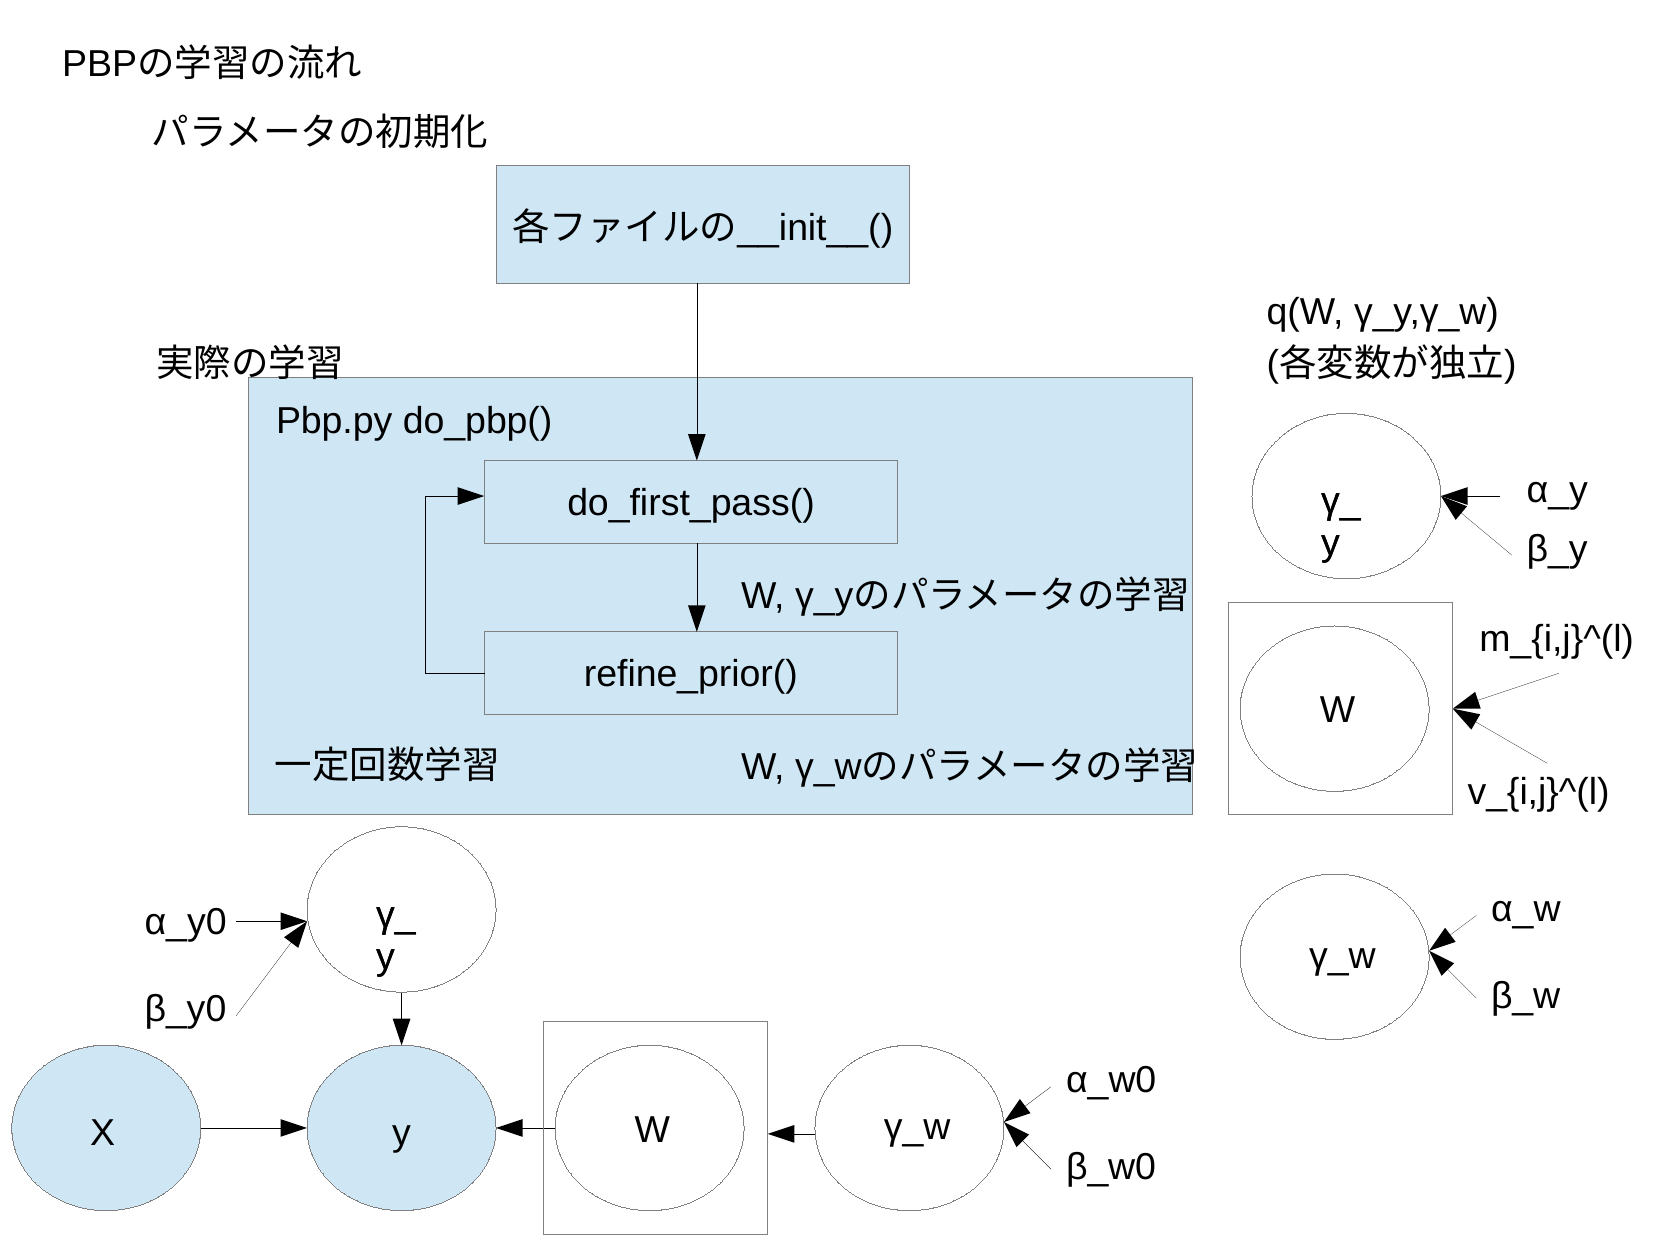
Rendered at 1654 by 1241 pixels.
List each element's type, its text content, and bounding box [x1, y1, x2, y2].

text_box 一定回数学習 [259, 727, 515, 780]
text_box α_w [1476, 879, 1619, 939]
text_box X [75, 1104, 130, 1162]
text_box [307, 1045, 497, 1211]
text_box refine_prior() [484, 631, 898, 715]
text_box α_w0 [1051, 1051, 1193, 1111]
text_box [11, 1045, 201, 1211]
text_box γ_y [361, 885, 449, 945]
text_box β_y [1511, 519, 1642, 579]
text_box W, γ_yのパラメータの学習 [726, 557, 1178, 615]
text_box Pbp.py do_pbp() [261, 391, 567, 449]
text_box α_y [1511, 460, 1630, 519]
text_box γ_w [1294, 927, 1394, 1027]
text_box β_w0 [1051, 1138, 1193, 1198]
text_box q(W, γ_y,γ_w) (各変数が独立) [1251, 283, 1536, 383]
text_box [248, 377, 1193, 815]
text_box γ_w [869, 1098, 969, 1198]
text_box PBPの学習の流れ [47, 25, 377, 83]
text_box v_{i,j}^(l) [1452, 763, 1642, 827]
text_box do_first_pass() [484, 460, 898, 544]
text_box β_y0 [129, 980, 260, 1040]
text_box パラメータの初期化 [137, 94, 477, 147]
text_box W, γ_wのパラメータの学習 [726, 728, 1186, 786]
text_box [426, 497, 697, 673]
text_box γ_y [1306, 472, 1394, 532]
text_box W [1304, 681, 1371, 739]
text_box β_w [1476, 967, 1619, 1027]
text_box 実際の学習 [141, 325, 359, 378]
text_box 各ファイルの__init__() [496, 165, 910, 284]
text_box α_y0 [129, 893, 249, 957]
text_box m_{i,j}^(l) [1464, 609, 1654, 674]
text_box W [619, 1100, 686, 1158]
text_box y [377, 1104, 426, 1162]
